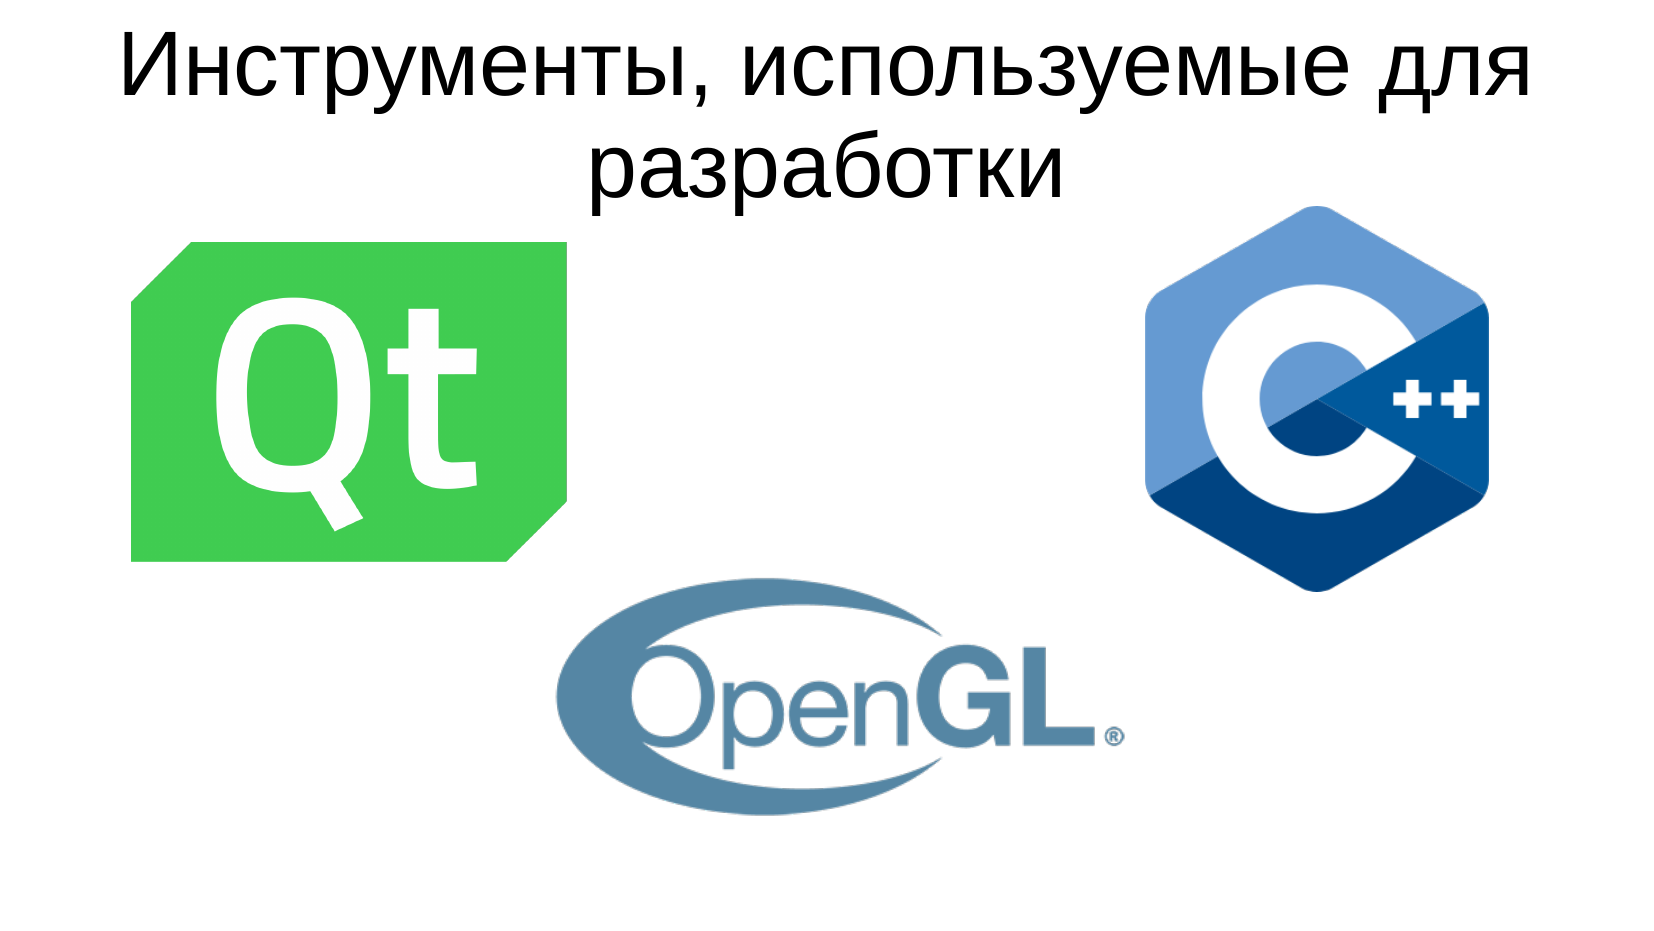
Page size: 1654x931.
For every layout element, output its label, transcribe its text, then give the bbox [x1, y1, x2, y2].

picture [131, 242, 567, 562]
picture [537, 566, 1134, 828]
picture [1145, 206, 1489, 593]
title Инструменты, используемые для разработки [82, 12, 1571, 218]
